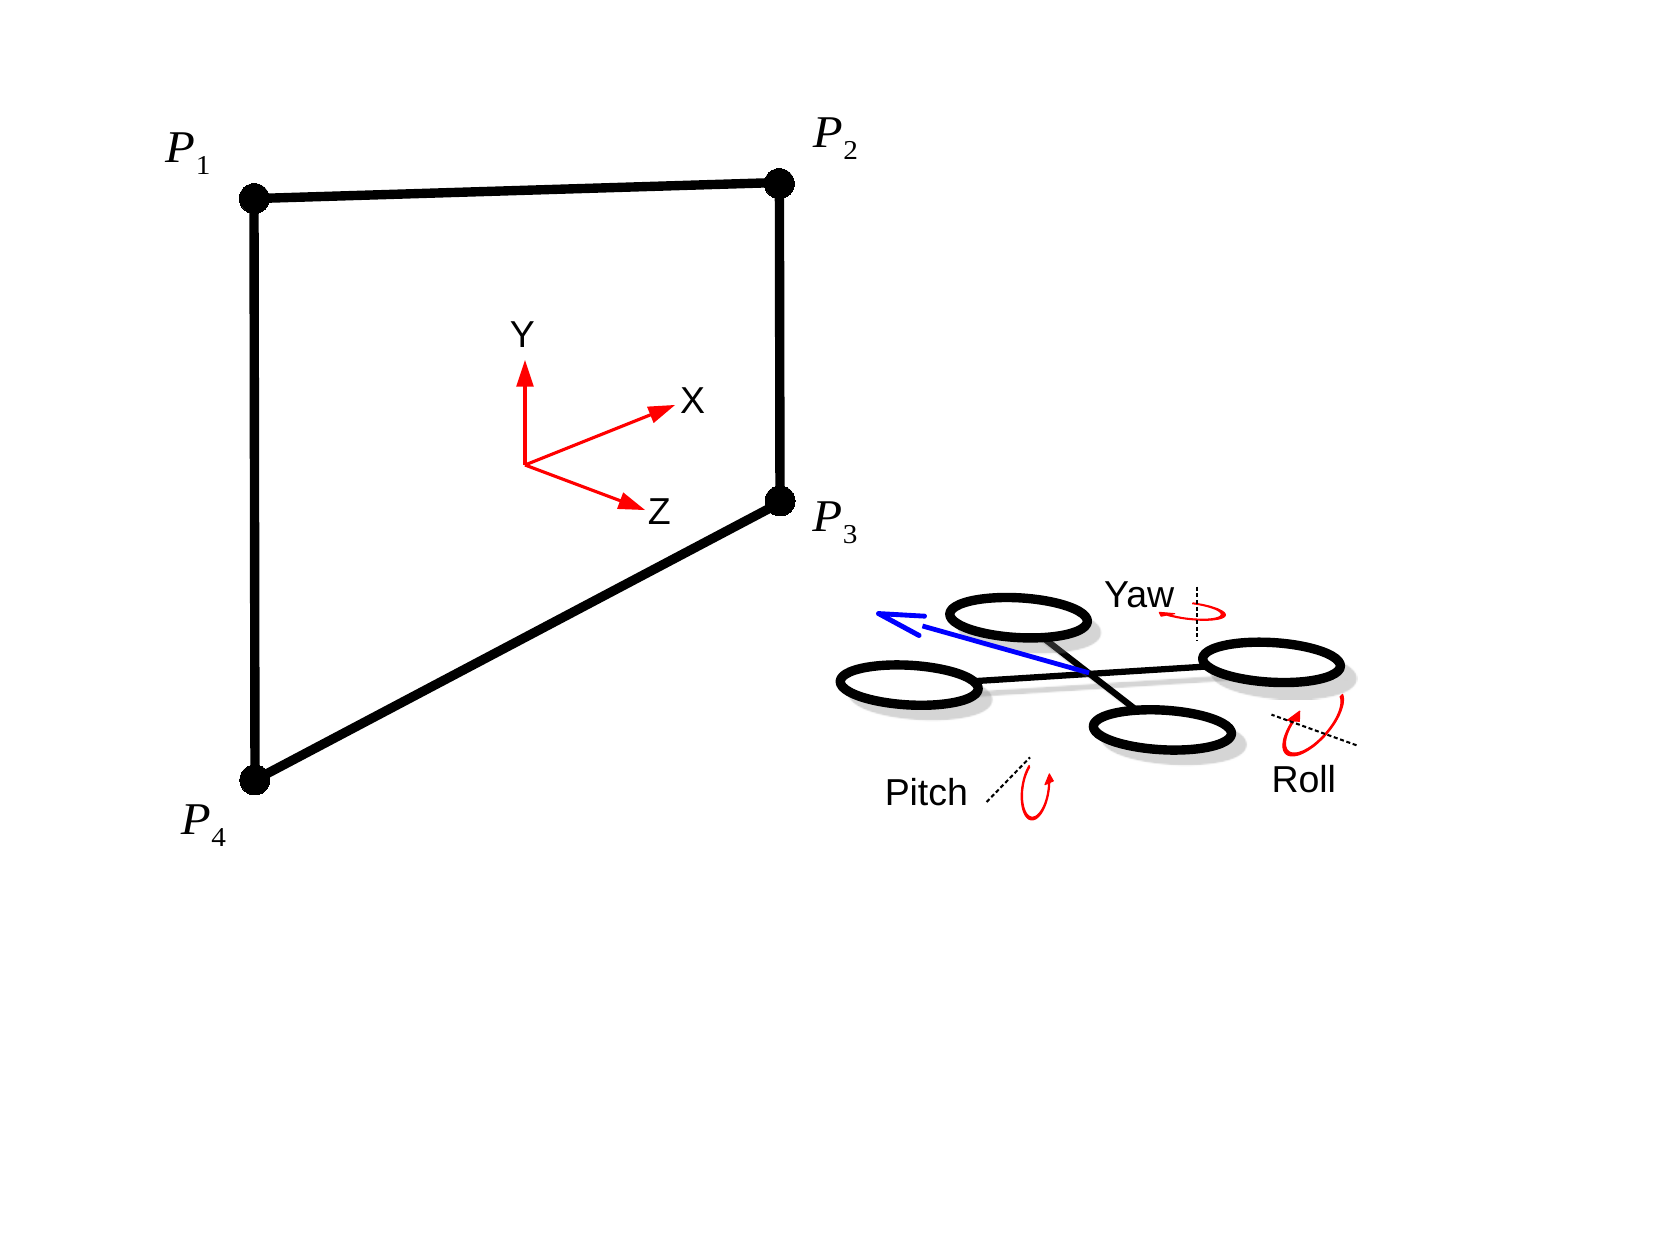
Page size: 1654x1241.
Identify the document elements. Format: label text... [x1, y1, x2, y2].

text_box [1021, 765, 1054, 820]
text_box [1202, 642, 1341, 683]
text_box [1198, 603, 1226, 621]
text_box [1093, 709, 1232, 751]
text_box Z [633, 483, 686, 541]
text_box [1304, 694, 1344, 750]
text_box Y [495, 305, 550, 363]
text_box [239, 168, 796, 795]
text_box Pitch [870, 764, 1001, 864]
text_box X [665, 371, 721, 429]
text_box [840, 664, 979, 706]
text_box Roll [1256, 750, 1366, 808]
text_box Yaw [1089, 566, 1198, 624]
chart [150, 123, 222, 181]
chart [165, 794, 241, 852]
chart [797, 491, 871, 549]
text_box [1288, 711, 1300, 722]
text_box [1282, 723, 1293, 750]
text_box [949, 597, 1088, 638]
chart [797, 108, 871, 166]
